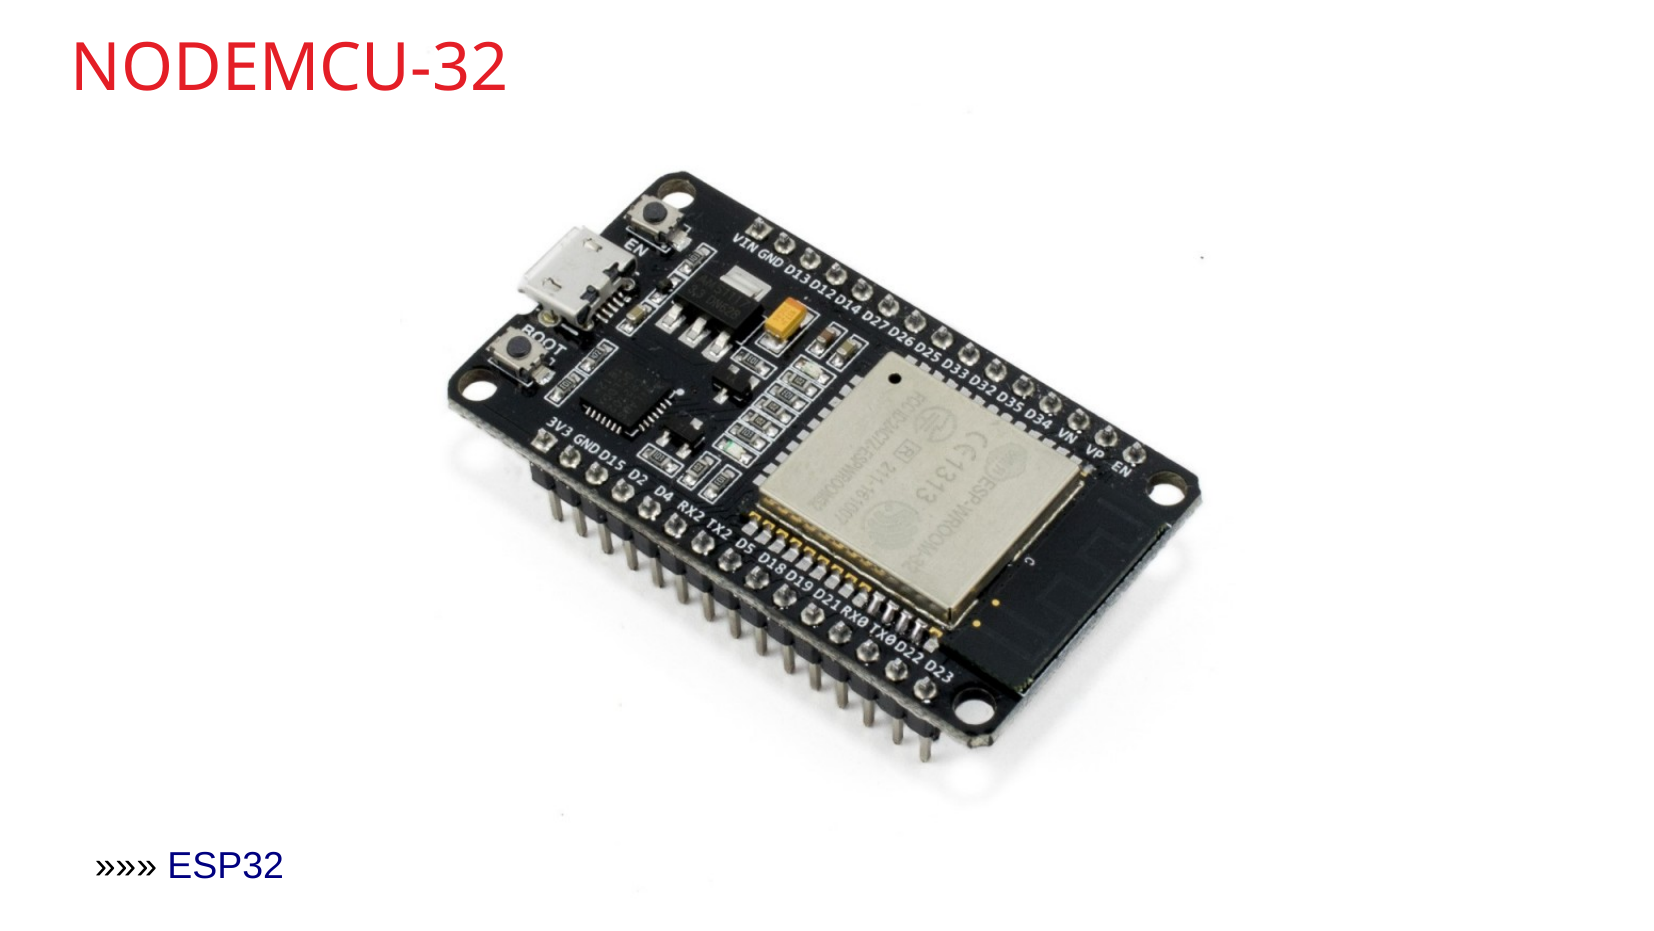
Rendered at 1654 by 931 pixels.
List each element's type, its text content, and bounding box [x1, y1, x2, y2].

picture [400, 118, 1253, 899]
text_box »»» ESP32 [79, 837, 299, 895]
title NODEMCU-32 [70, 11, 1347, 118]
